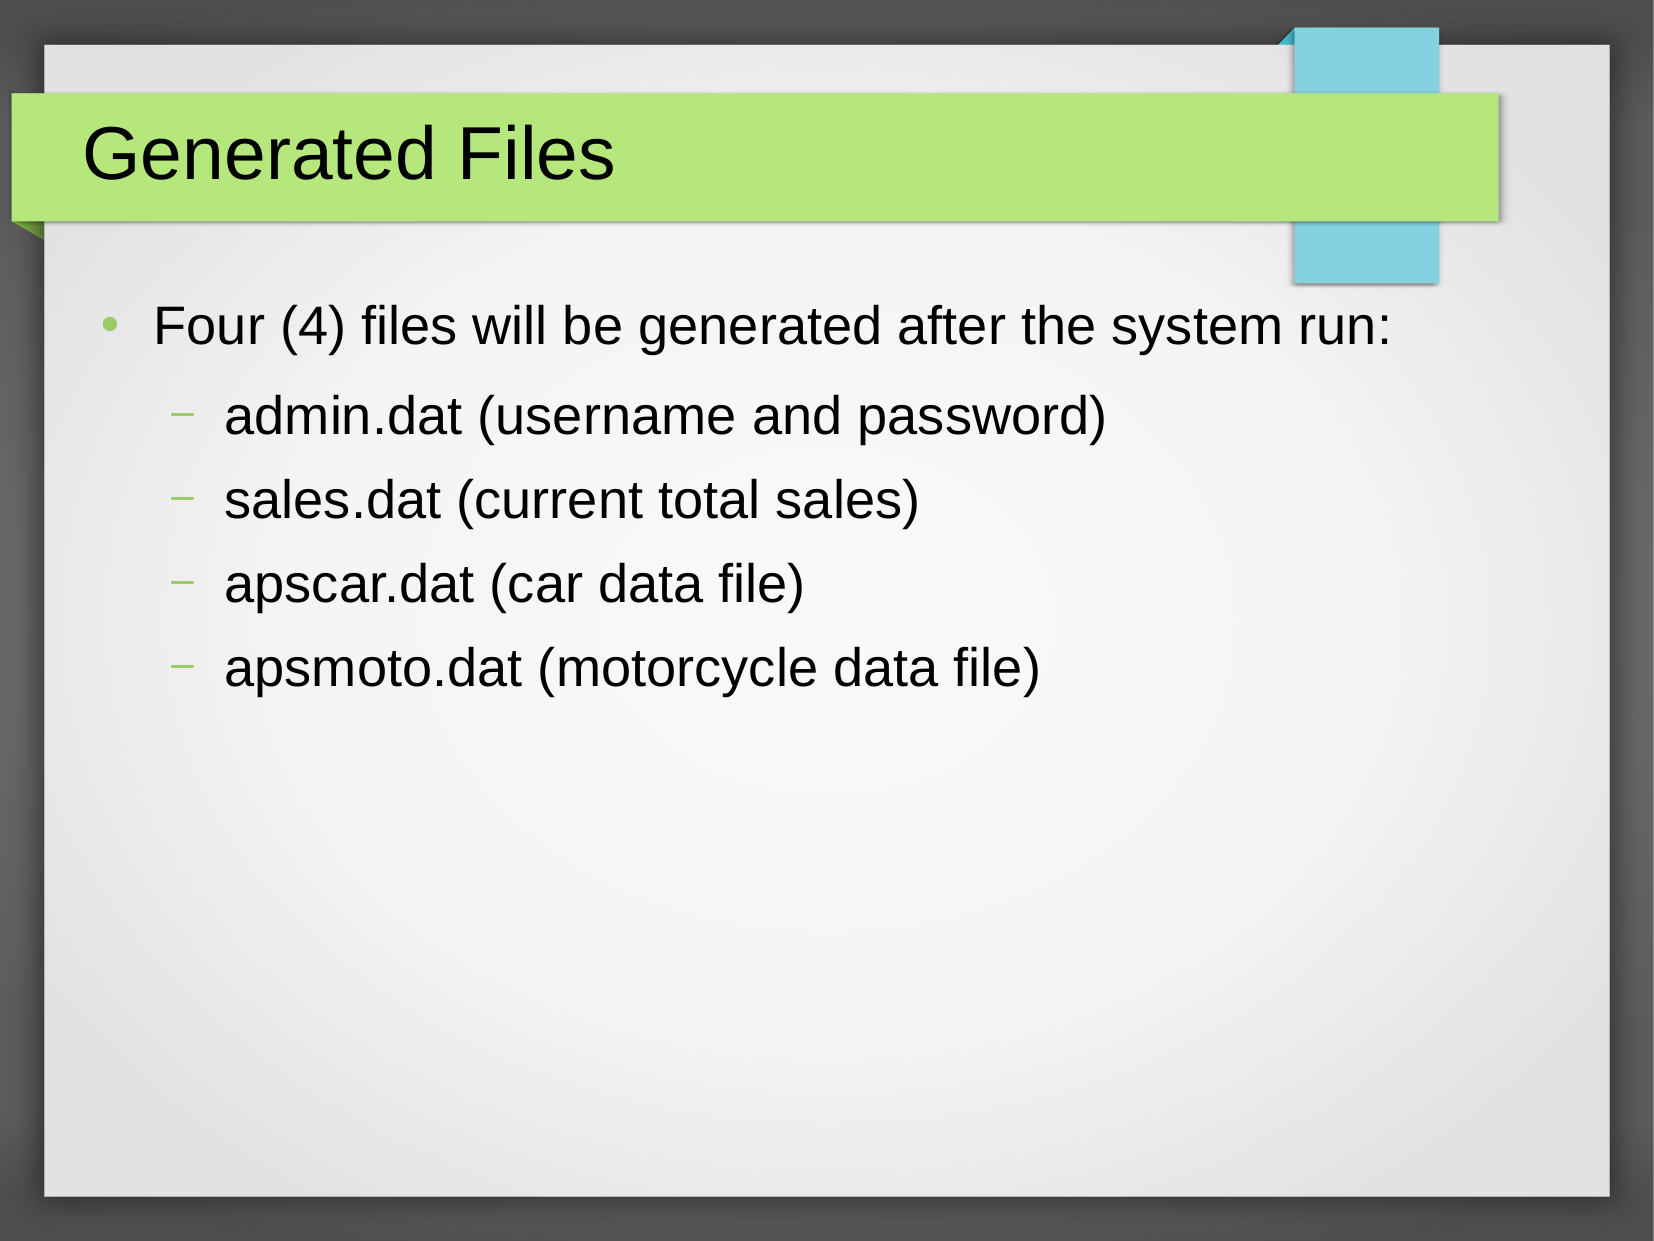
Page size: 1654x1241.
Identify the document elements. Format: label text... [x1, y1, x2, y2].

picture [0, 0, 1654, 1241]
list Four (4) files will be generated after the system run: admin.dat (username and password) sales.dat (current total sales) apscar.dat (car data file) apsmoto.dat (motorcycle data file) [82, 295, 1571, 1015]
title Generated Files [82, 94, 1264, 213]
